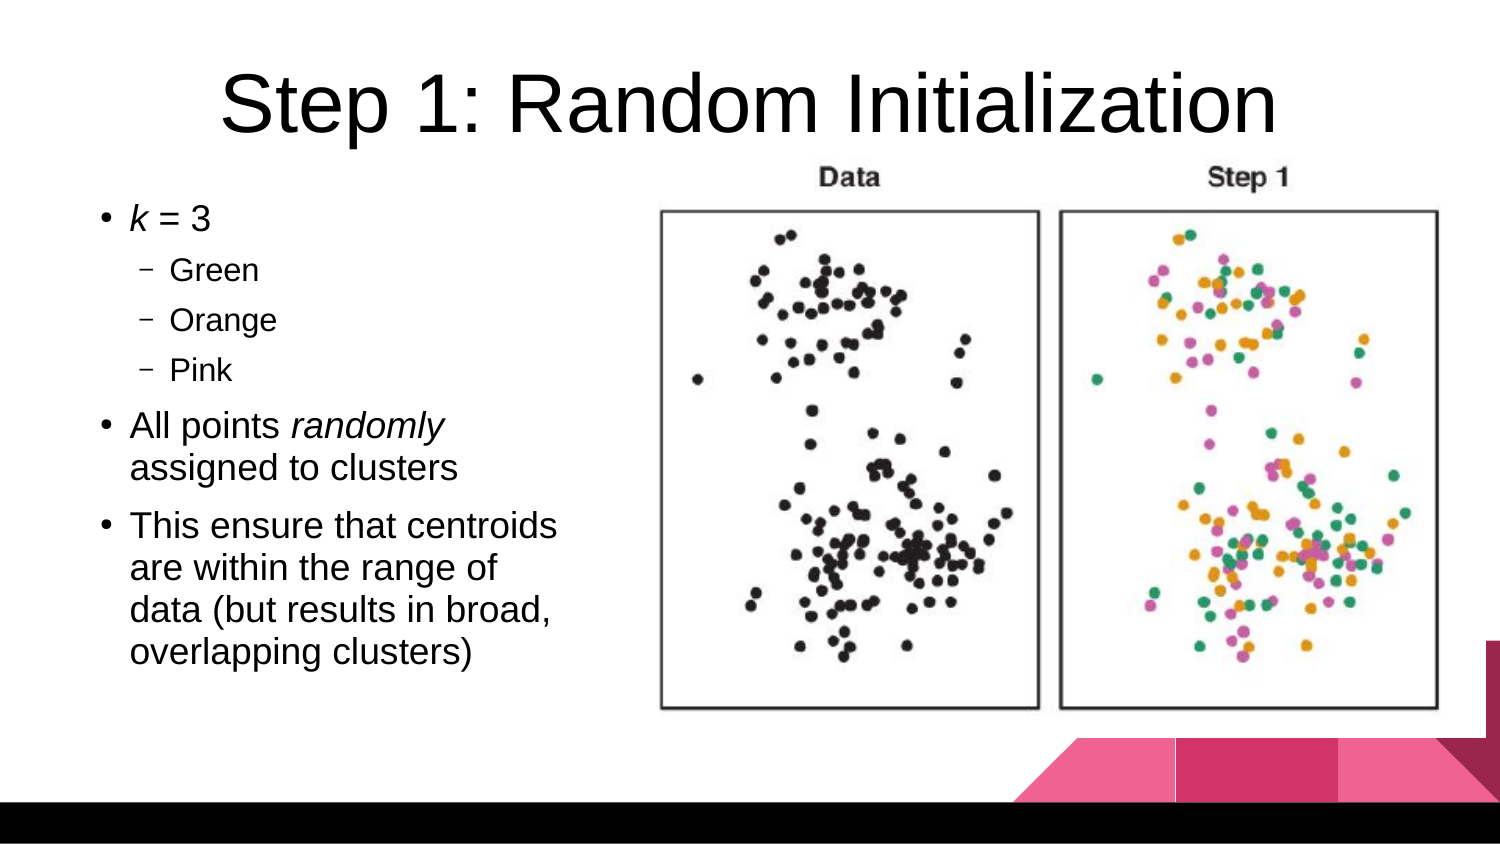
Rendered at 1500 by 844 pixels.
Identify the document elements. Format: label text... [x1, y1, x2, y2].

title Step 1: Random Initialization [75, 33, 1425, 175]
list k = 3 Green Orange Pink All points randomly assigned to clusters This ensure that centroids are within the range of data (but results in broad, overlapping clusters) [90, 197, 571, 687]
picture [635, 149, 1486, 738]
